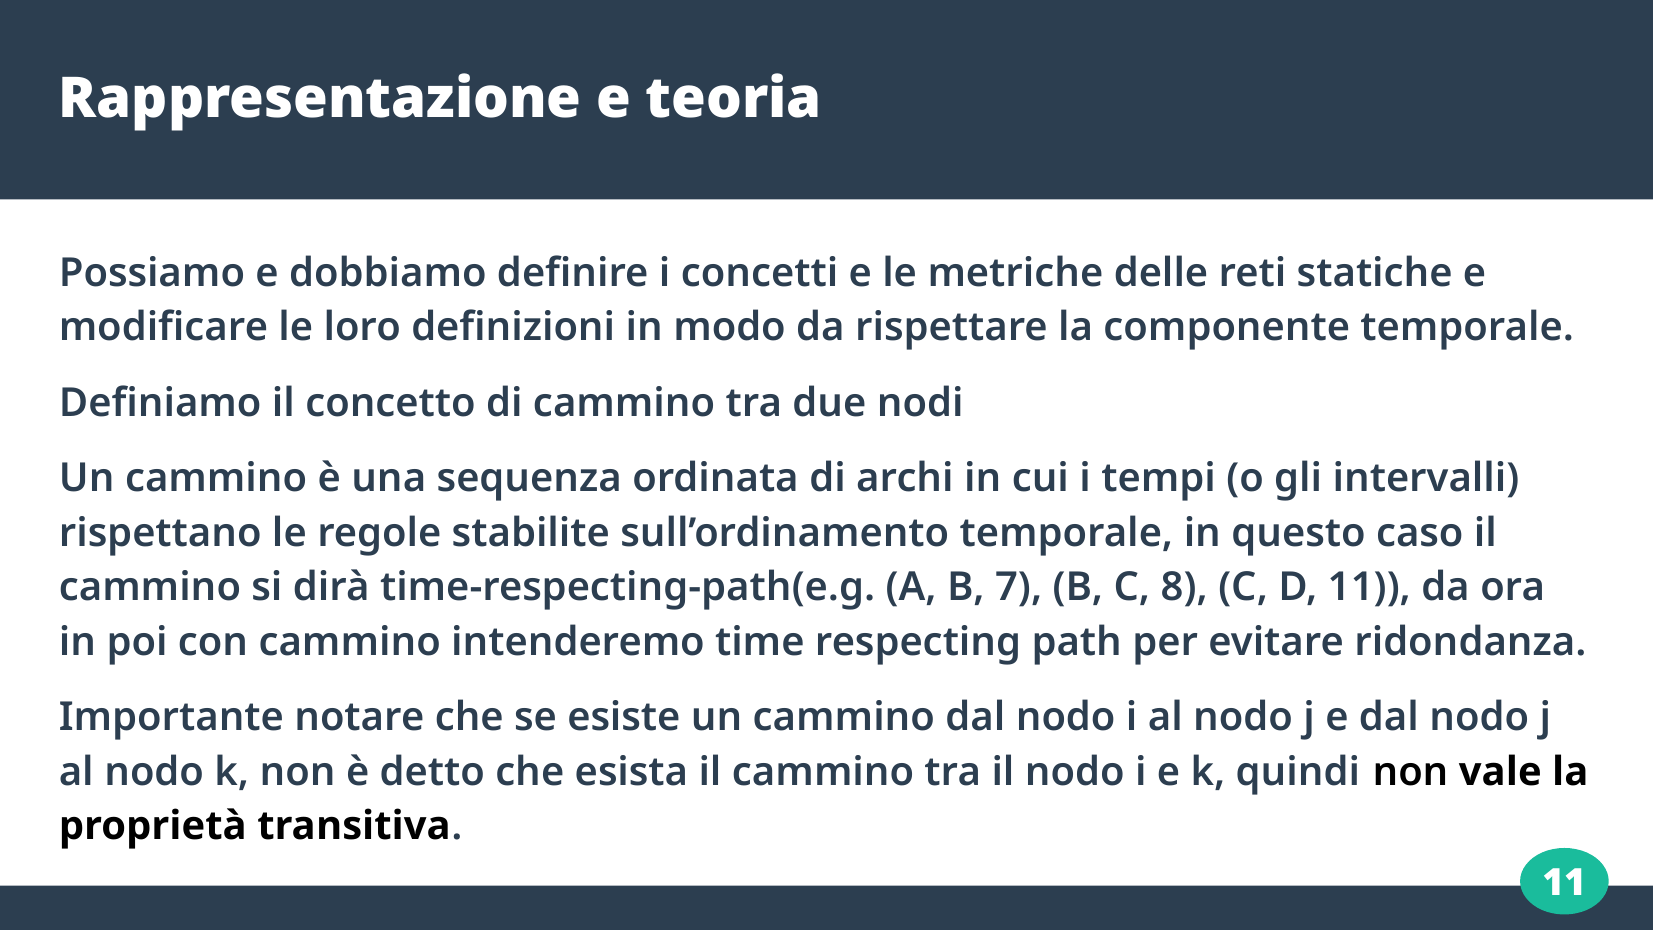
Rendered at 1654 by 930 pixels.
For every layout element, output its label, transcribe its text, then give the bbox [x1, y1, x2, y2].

list Possiamo e dobbiamo definire i concetti e le metriche delle reti statiche e modificare le loro definizioni in modo da rispettare la componente temporale. Definiamo il concetto di cammino tra due nodi Un cammino è una sequenza ordinata di archi in cui i tempi (o gli intervalli) rispettano le regole stabilite sull’ordinamento temporale, in questo caso il cammino si dirà time-respecting-path(e.g. (A, B, 7), (B, C, 8), (C, D, 11)), da ora in poi con cammino intenderemo time respecting path per evitare ridondanza. Importante notare che se esiste un cammino dal nodo i al nodo j e dal nodo j al nodo k, non è detto che esista il cammino tra il nodo i e k, quindi non vale la proprietà transitiva. [58, 243, 1594, 864]
title Rappresentazione e teoria [58, 36, 1594, 155]
